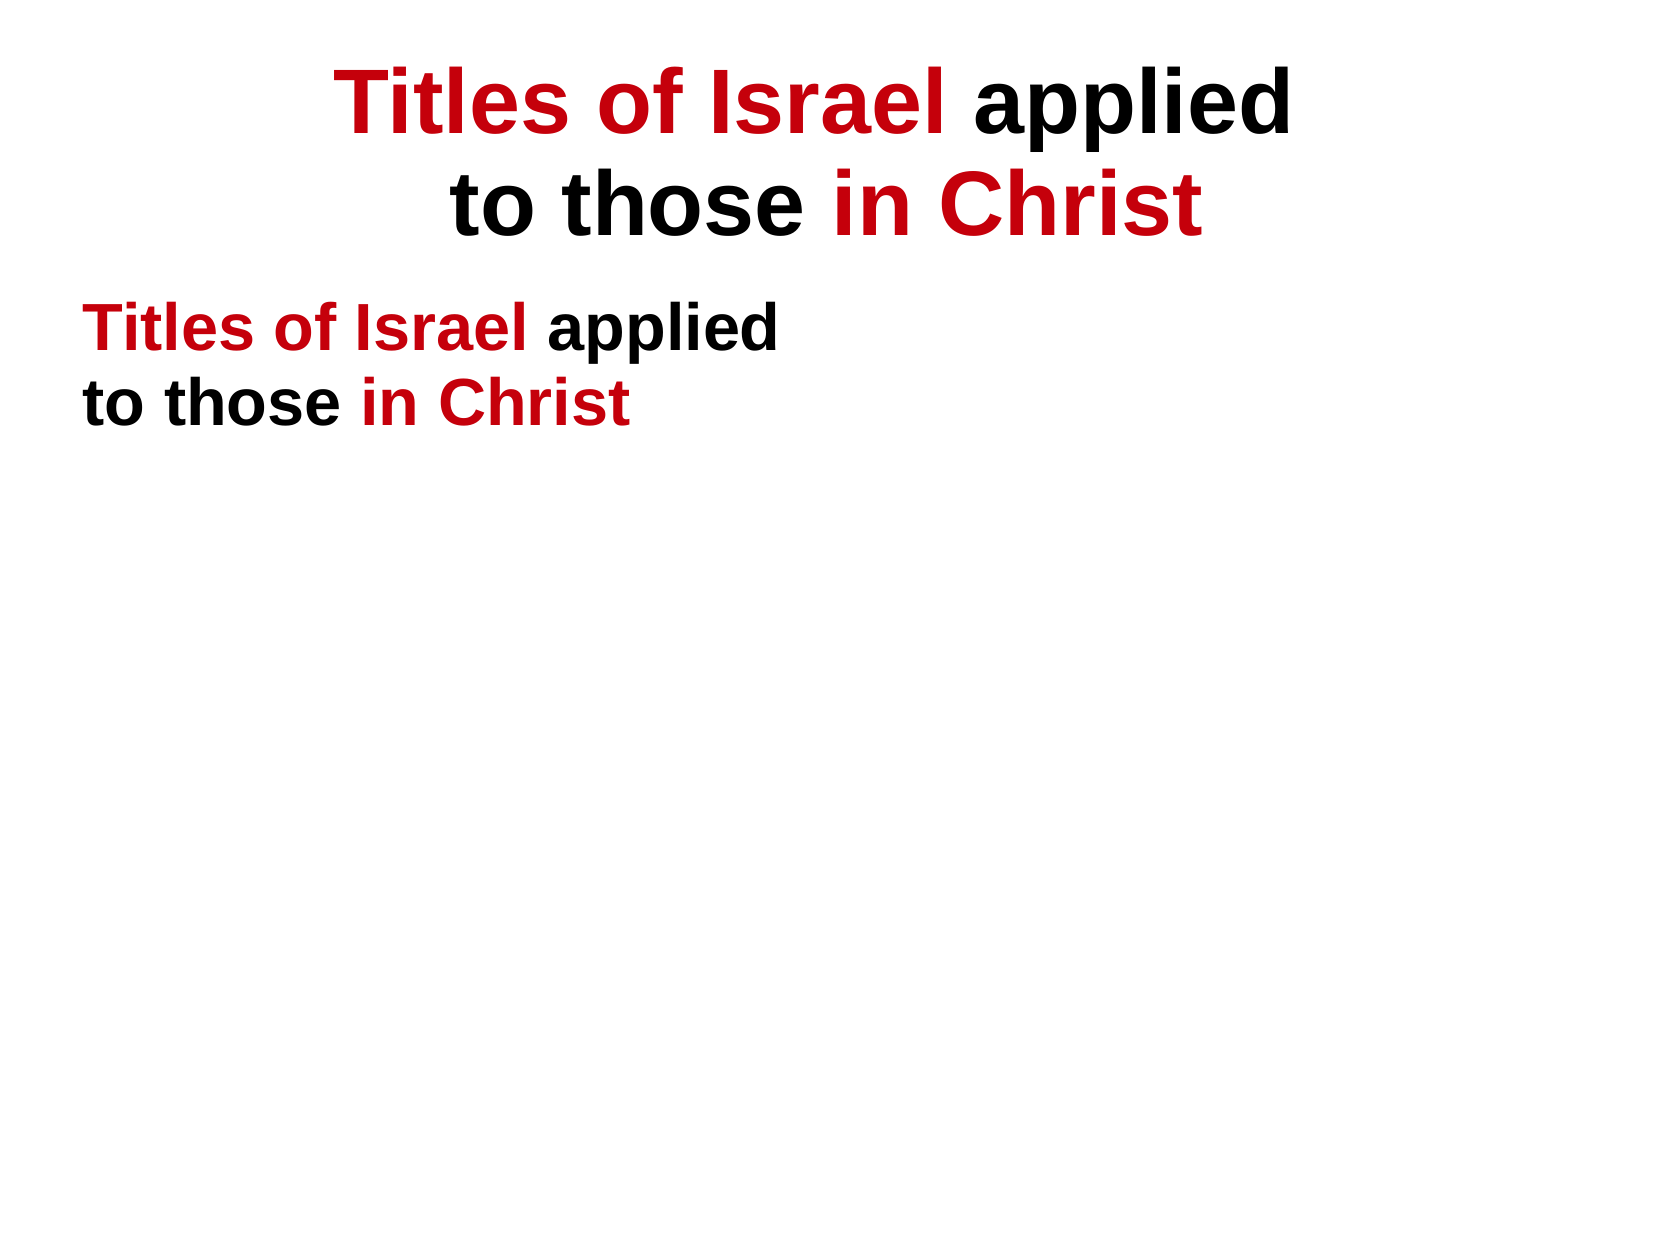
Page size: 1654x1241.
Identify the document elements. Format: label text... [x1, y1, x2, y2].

list Titles of Israel applied to those in Christ [82, 290, 1571, 1109]
title Titles of Israel applied to those in Christ [82, 49, 1571, 257]
